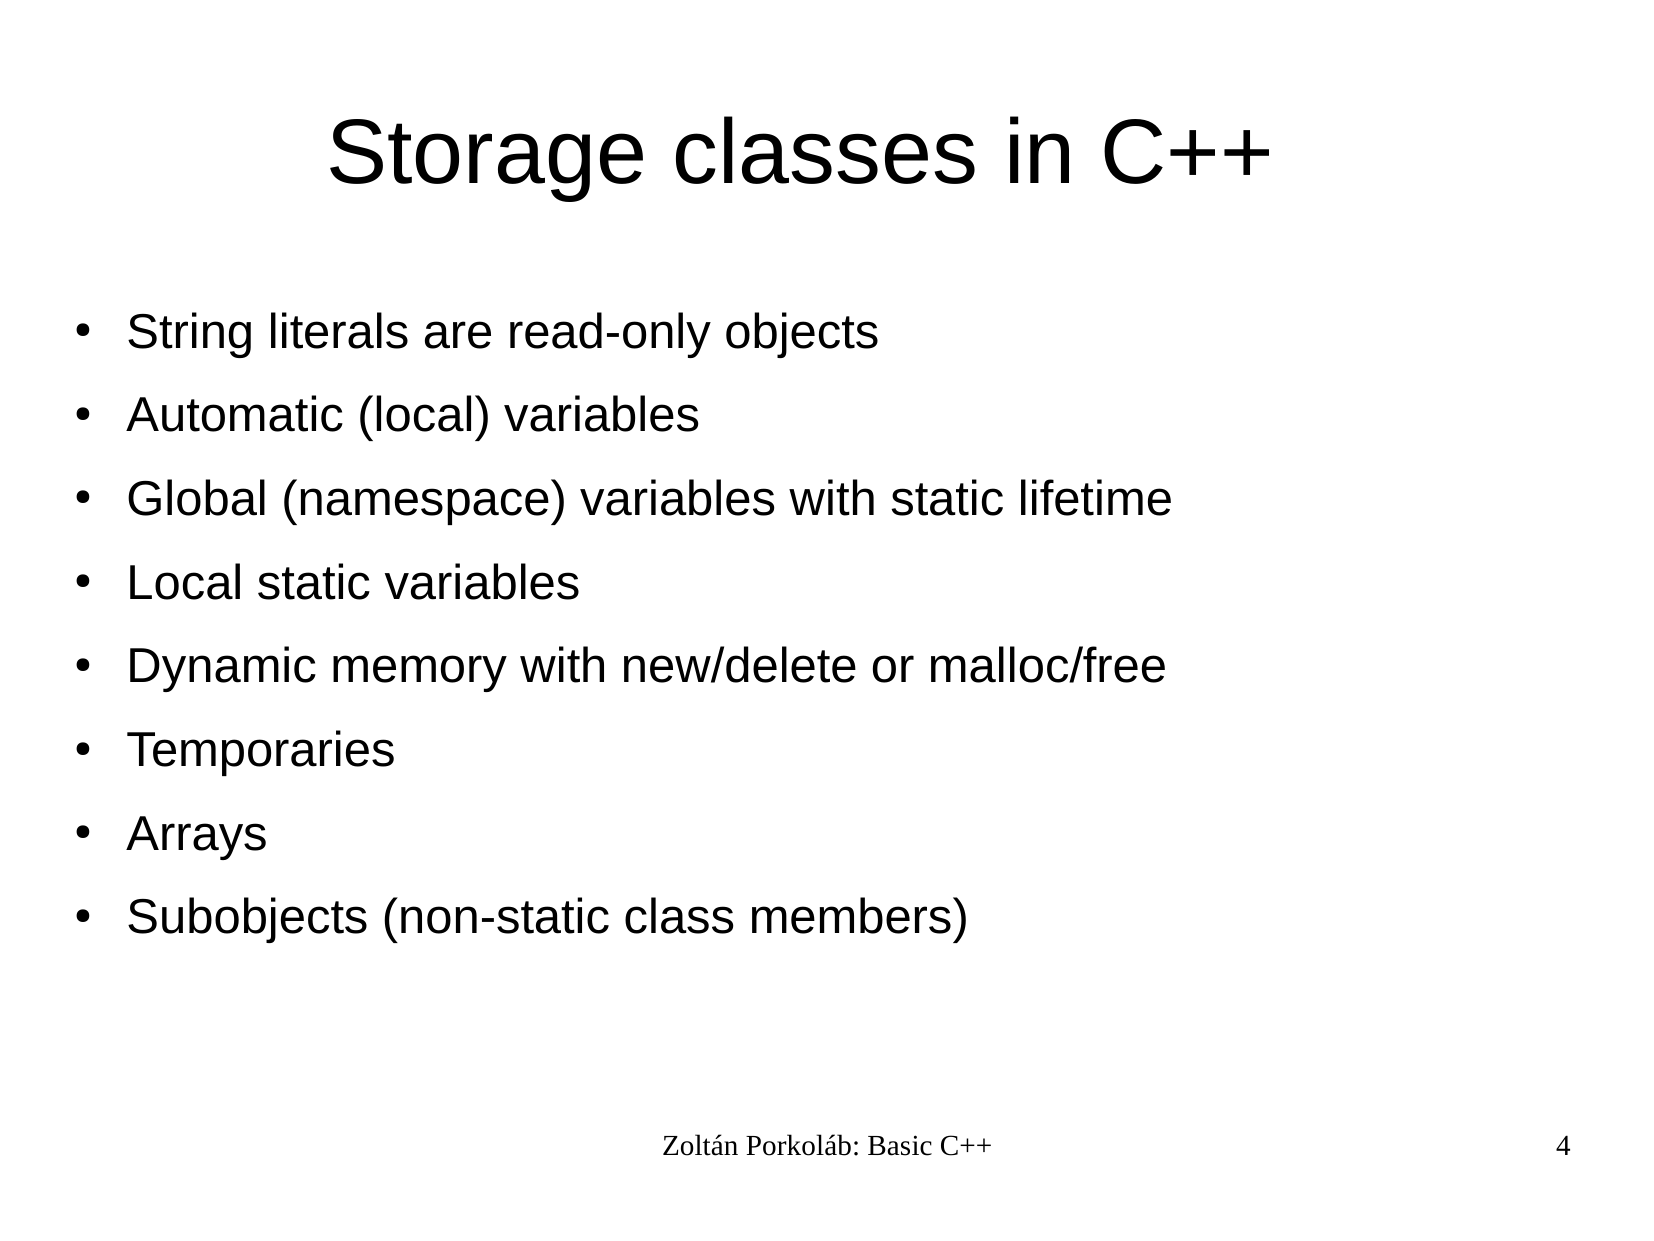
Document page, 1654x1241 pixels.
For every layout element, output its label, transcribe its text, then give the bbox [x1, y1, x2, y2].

list String literals are read-only objects Automatic (local) variables Global (namespace) variables with static lifetime Local static variables Dynamic memory with new/delete or malloc/free Temporaries Arrays Subobjects (non-static class members) [56, 225, 1591, 1006]
title Storage classes in C++ [56, 47, 1546, 225]
